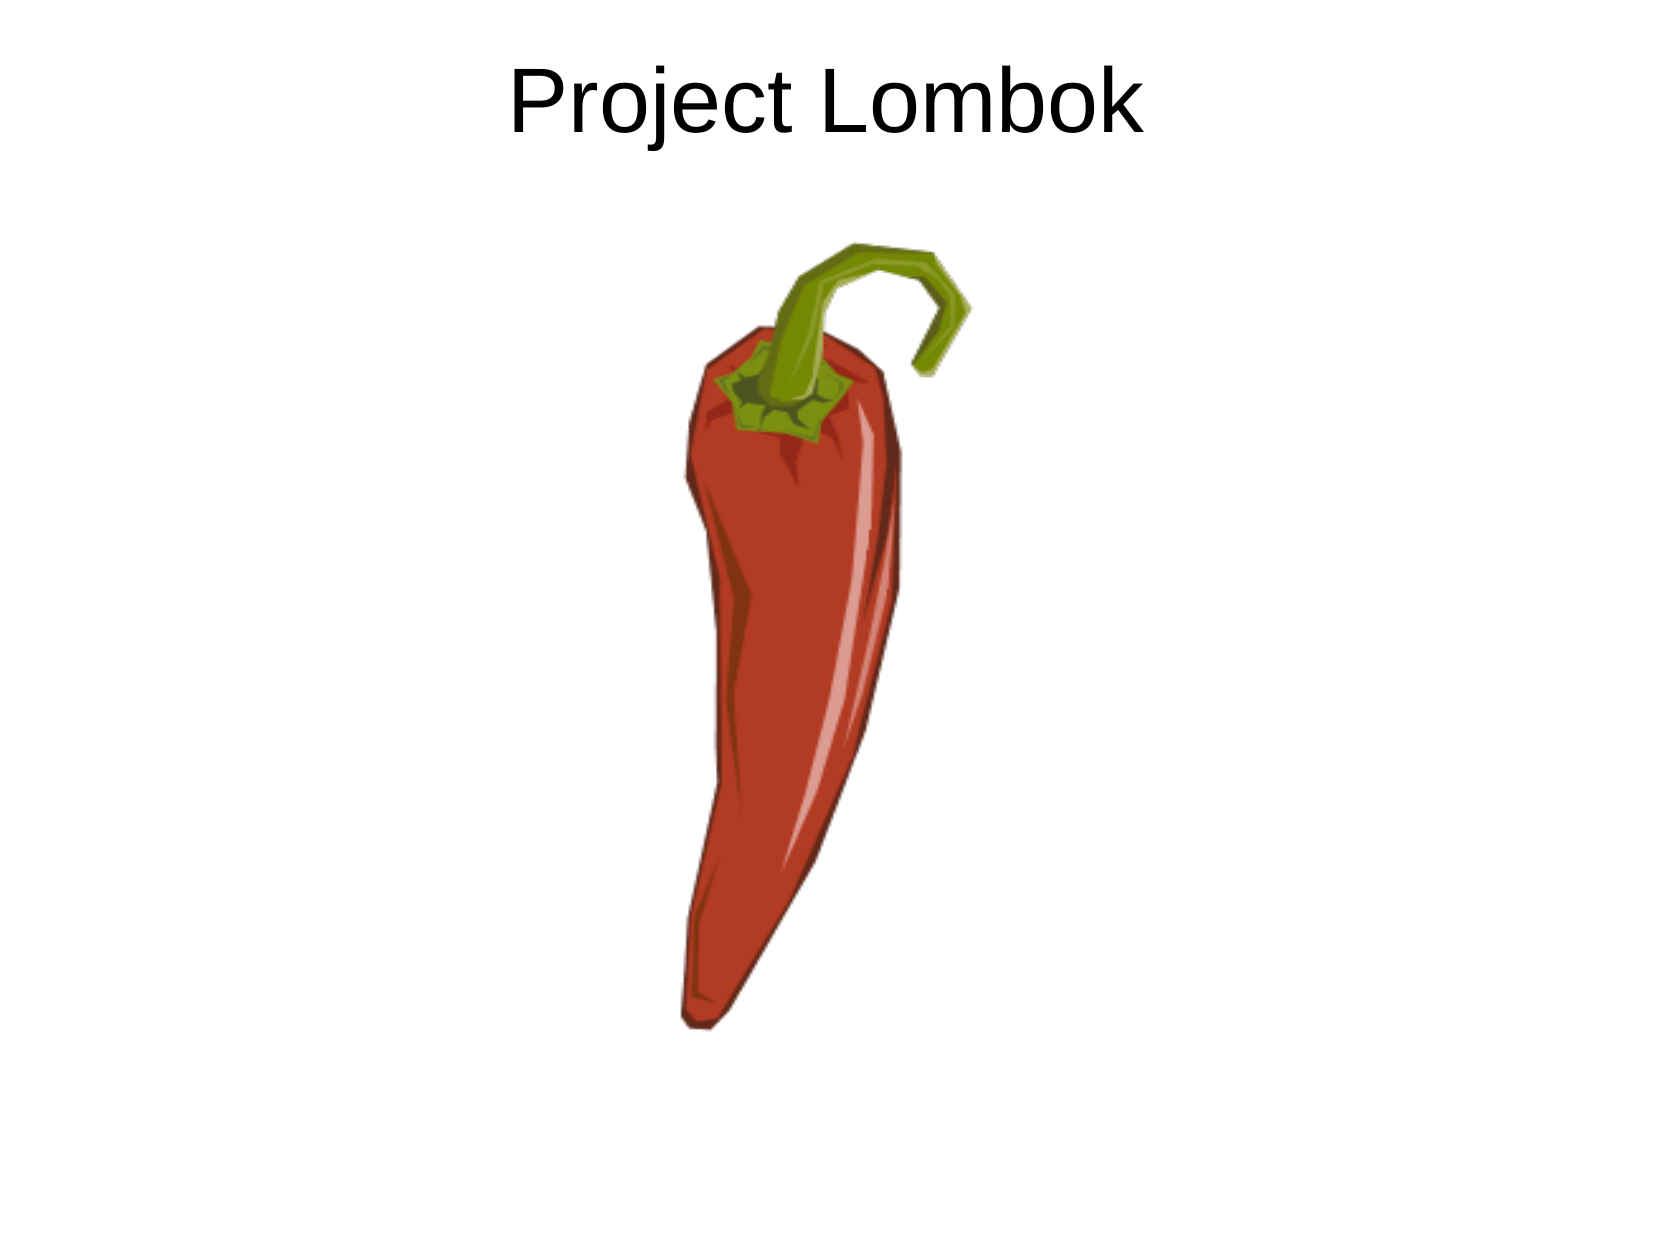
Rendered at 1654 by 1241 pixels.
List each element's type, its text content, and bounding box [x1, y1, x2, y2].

title Project Lombok [82, 36, 1571, 161]
picture [644, 224, 1009, 1050]
